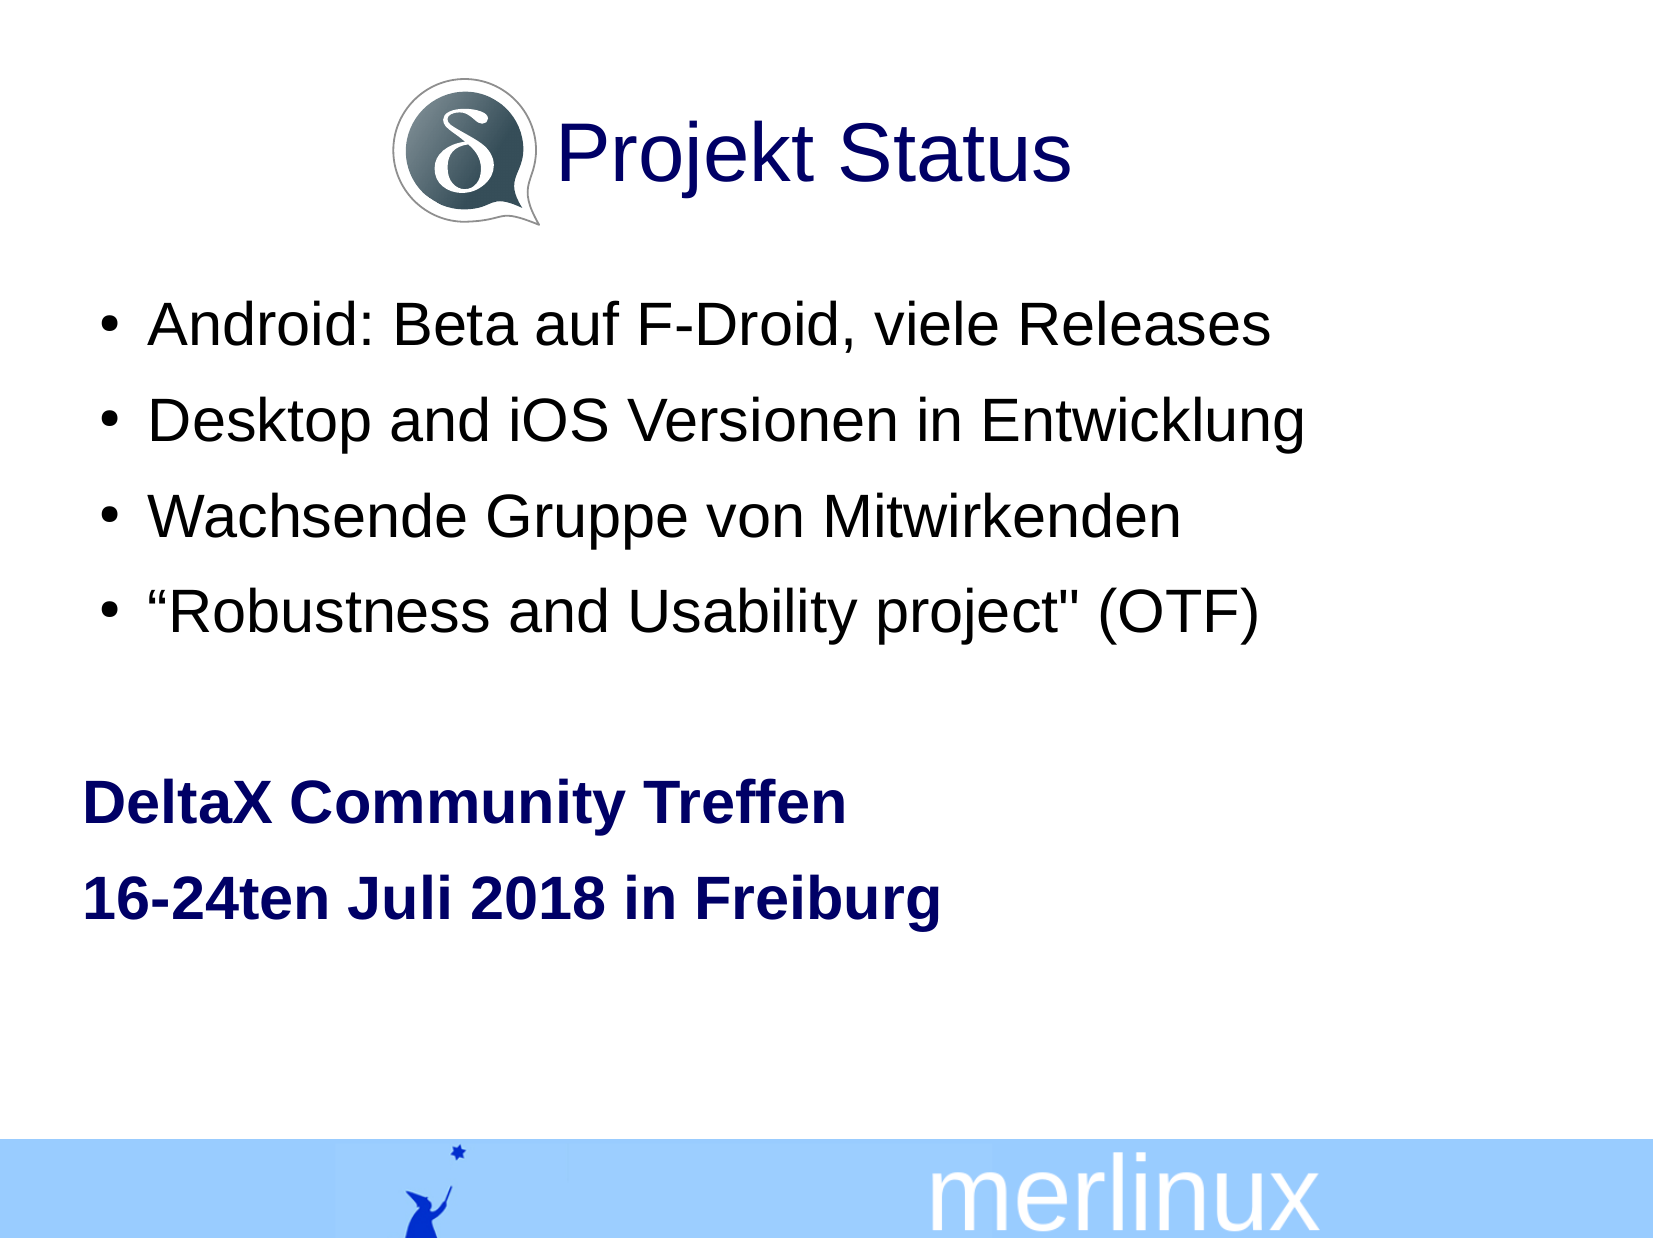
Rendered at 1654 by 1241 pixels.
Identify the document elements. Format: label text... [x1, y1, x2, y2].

picture [389, 75, 541, 226]
title Projekt Status [82, 49, 1571, 257]
picture [0, 1139, 1653, 1238]
list Android: Beta auf F-Droid, viele Releases Desktop and iOS Versionen in Entwicklung Wachsende Gruppe von Mitwirkenden “Robustness and Usability project" (OTF) DeltaX Community Treffen 16-24ten Juli 2018 in Freiburg [82, 290, 1571, 1126]
